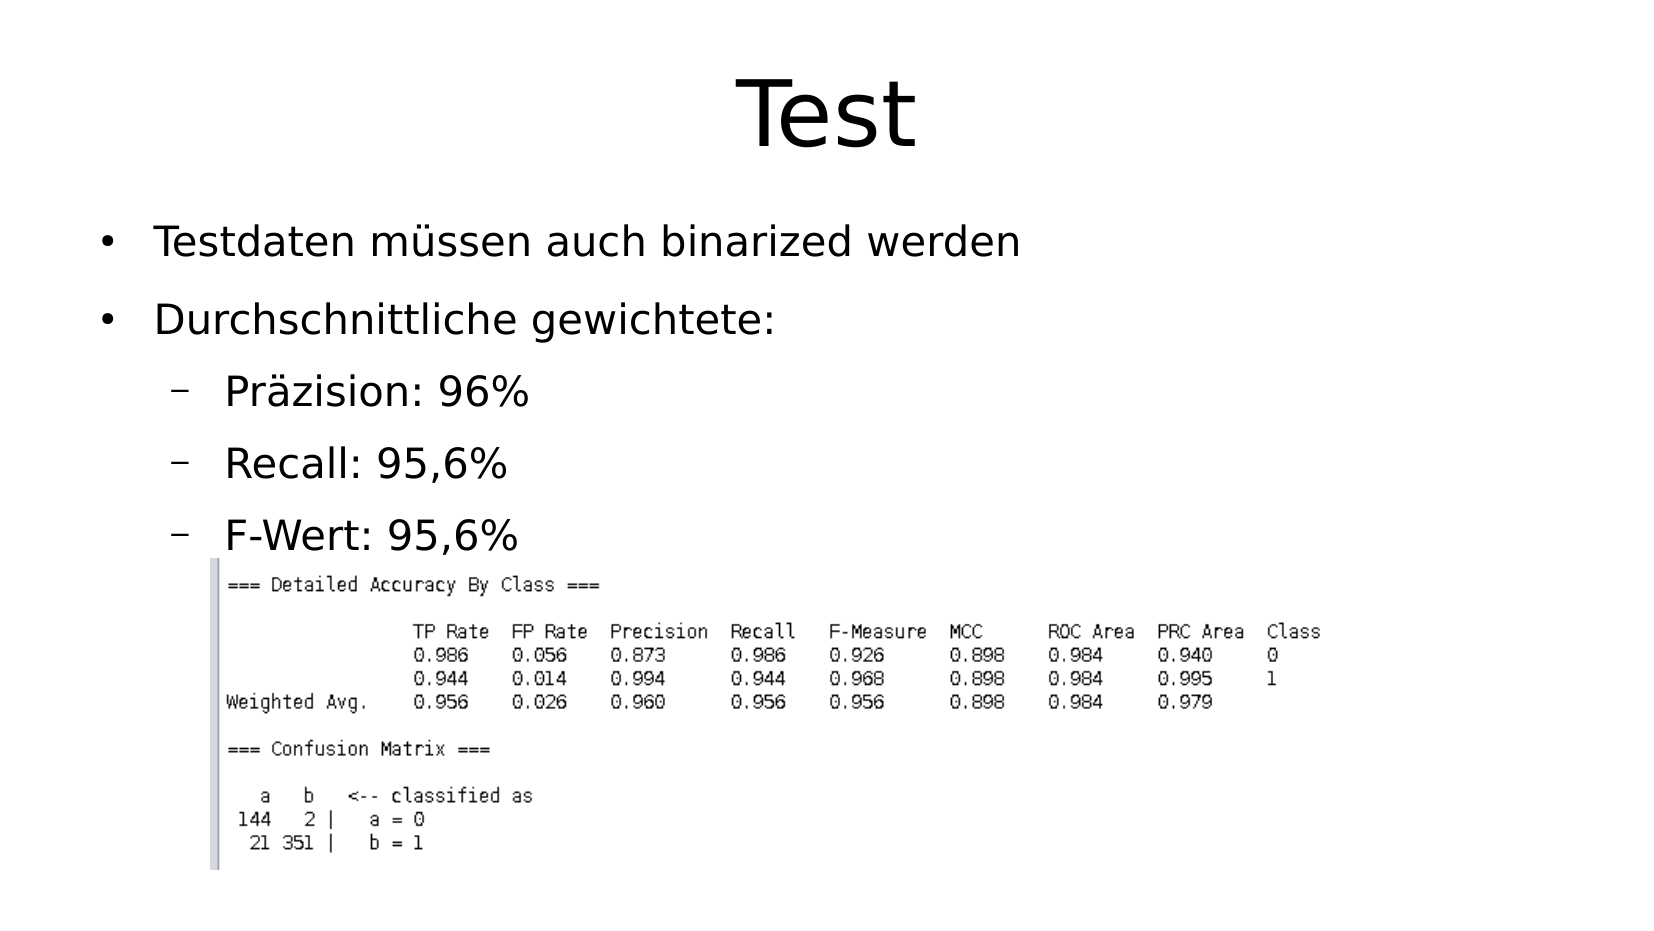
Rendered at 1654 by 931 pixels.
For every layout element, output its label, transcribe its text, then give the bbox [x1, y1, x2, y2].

title Test [82, 37, 1571, 193]
list Testdaten müssen auch binarized werden Durchschnittliche gewichtete: Präzision: 96% Recall: 95,6% F-Wert: 95,6% [82, 217, 1571, 758]
picture [210, 558, 1445, 871]
